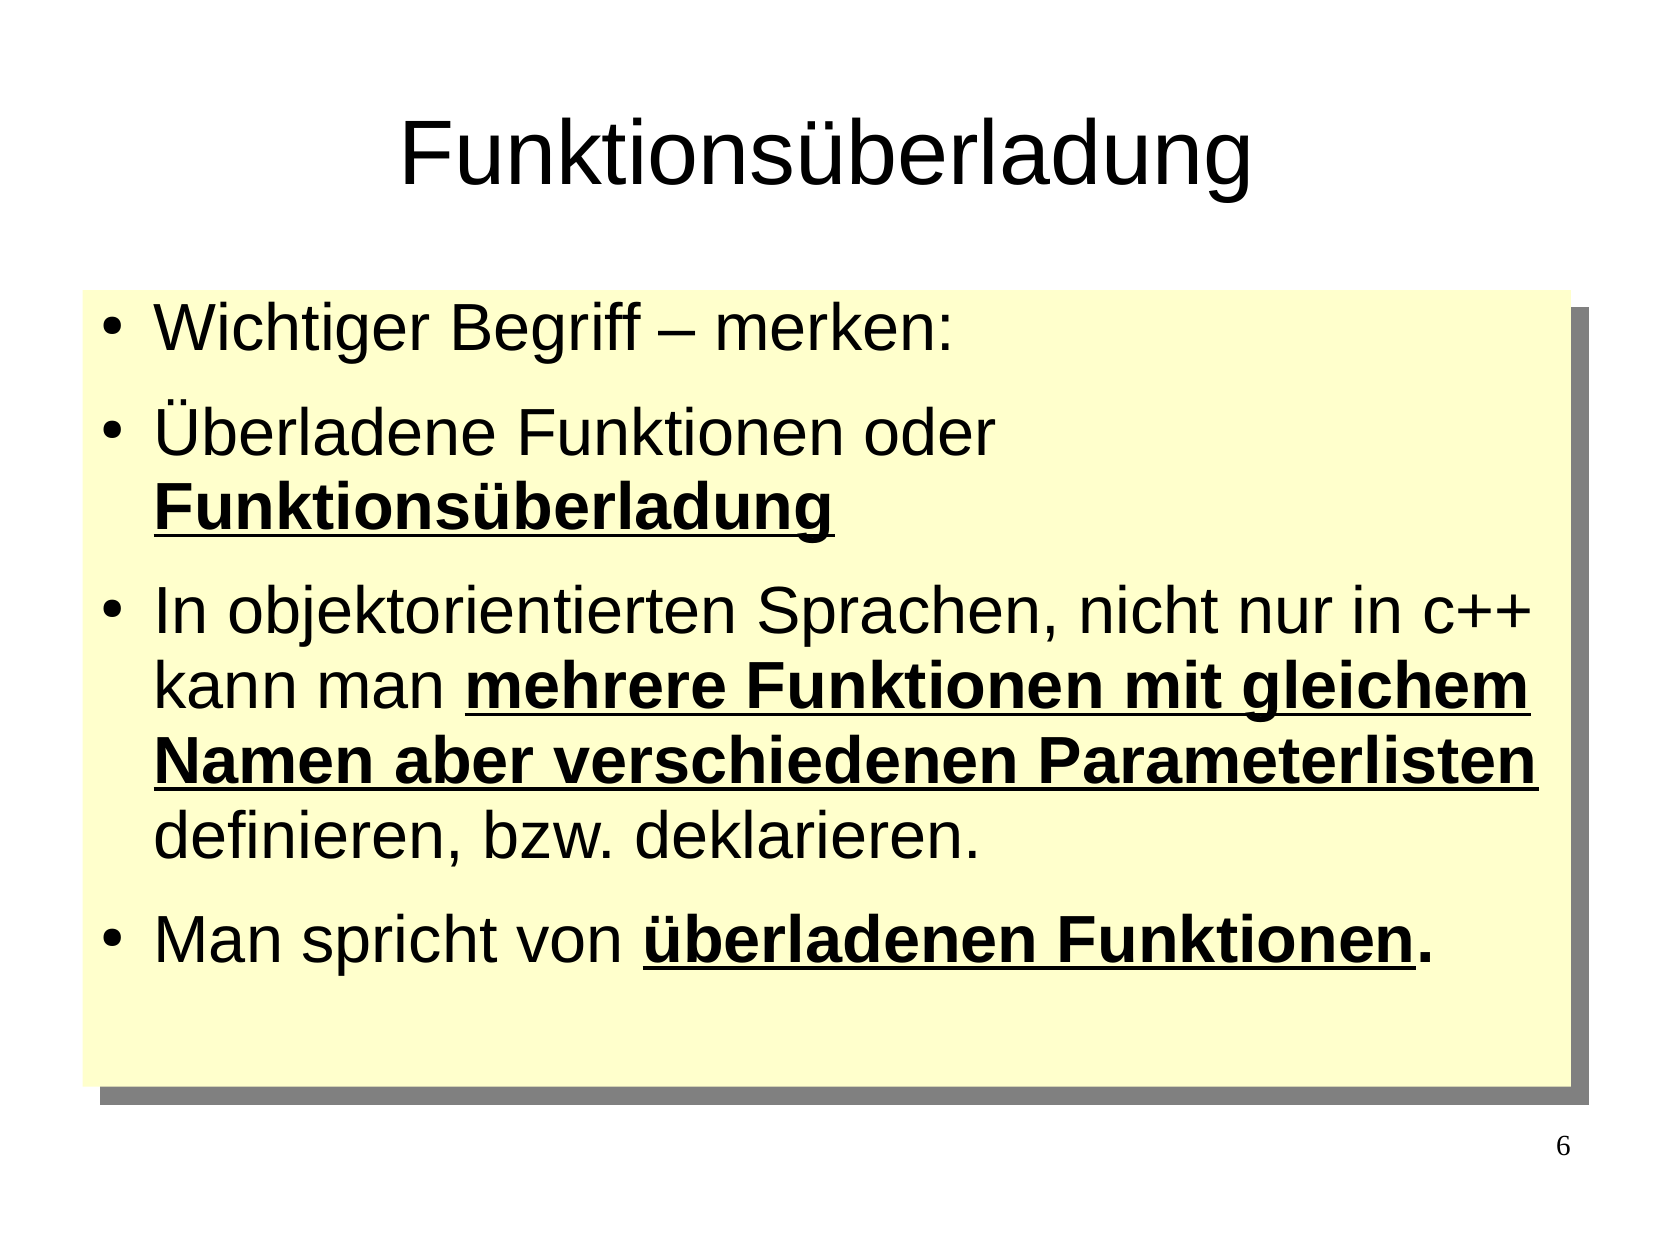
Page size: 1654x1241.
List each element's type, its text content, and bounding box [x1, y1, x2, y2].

list Wichtiger Begriff – merken: Überladene Funktionen oder Funktionsüberladung In objektorientierten Sprachen, nicht nur in c++ kann man mehrere Funktionen mit gleichem Namen aber verschiedenen Parameterlisten definieren, bzw. deklarieren. Man spricht von überladenen Funktionen. [82, 290, 1571, 1087]
title Funktionsüberladung [82, 49, 1571, 257]
